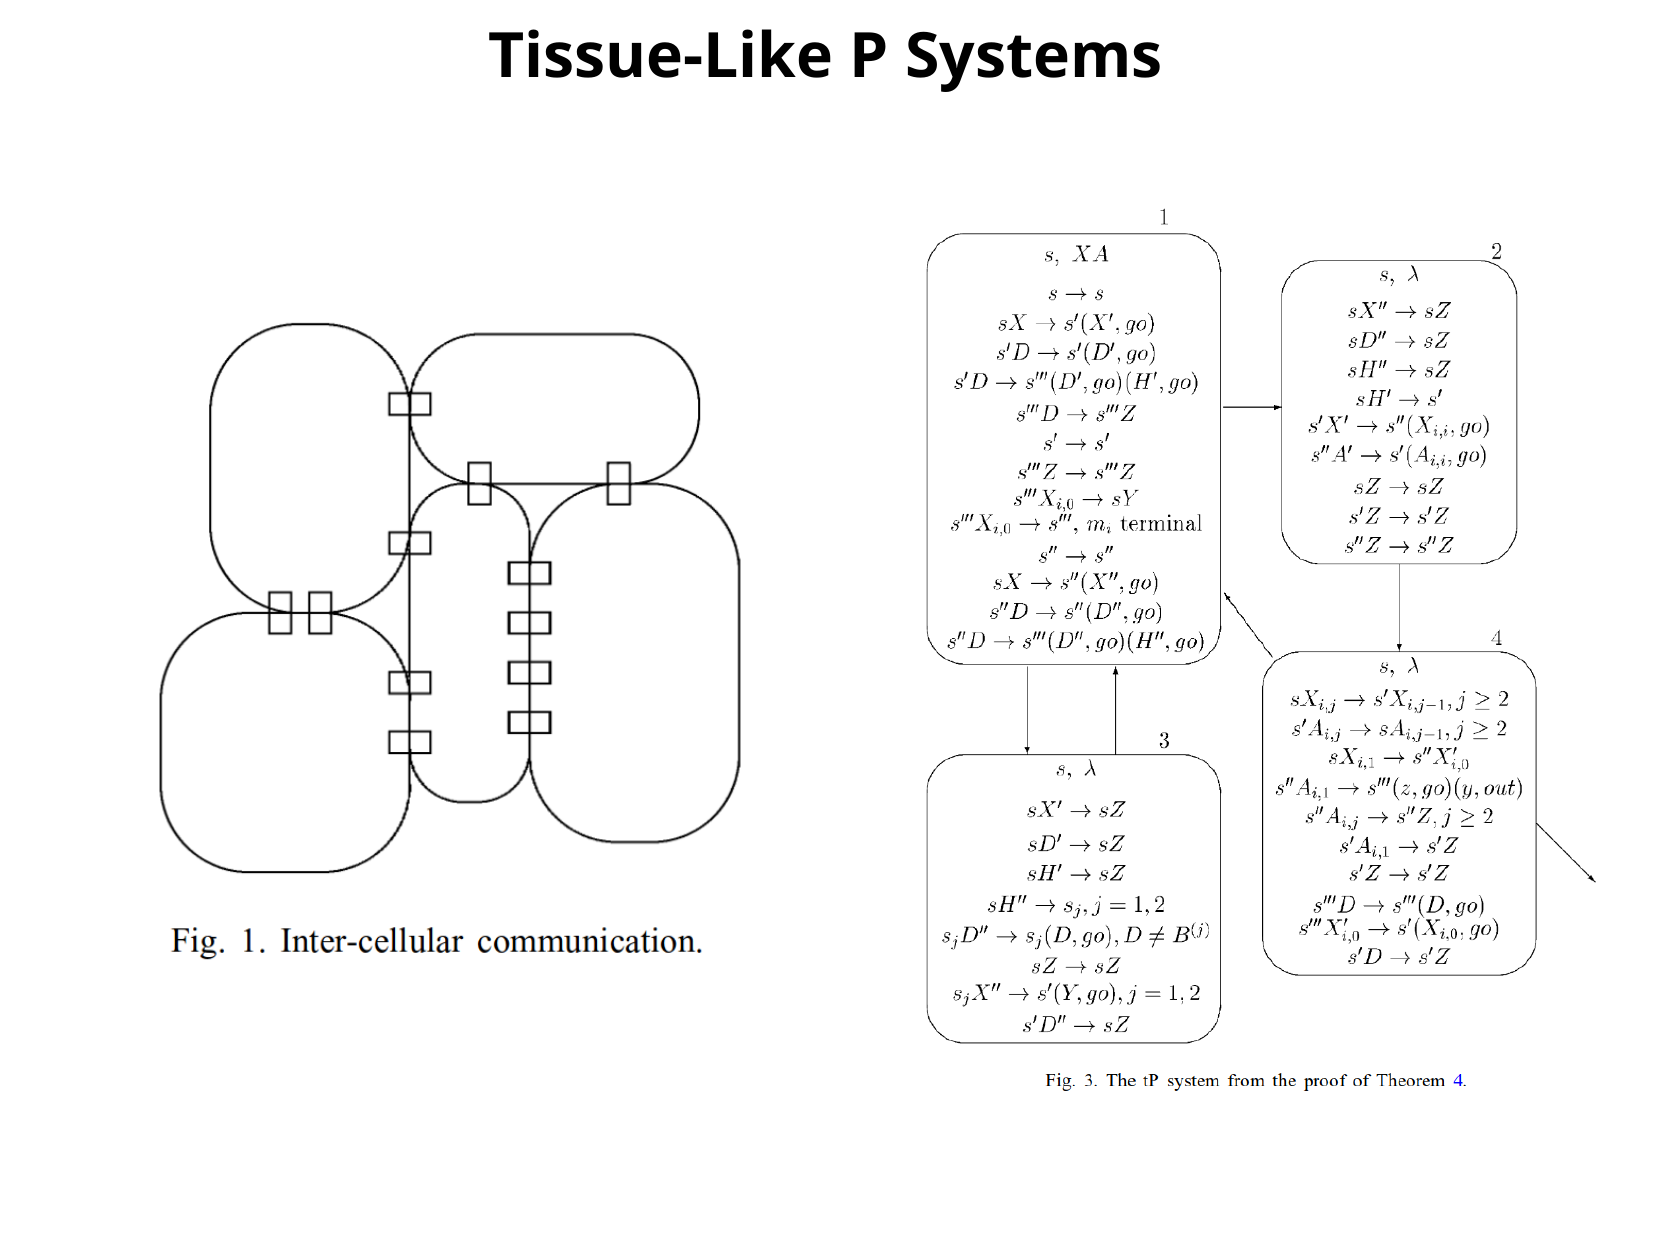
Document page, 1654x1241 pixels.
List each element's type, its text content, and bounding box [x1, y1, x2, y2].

picture [837, 197, 1626, 1113]
picture [90, 290, 815, 991]
text_box Tissue-Like P Systems [173, 3, 1479, 101]
